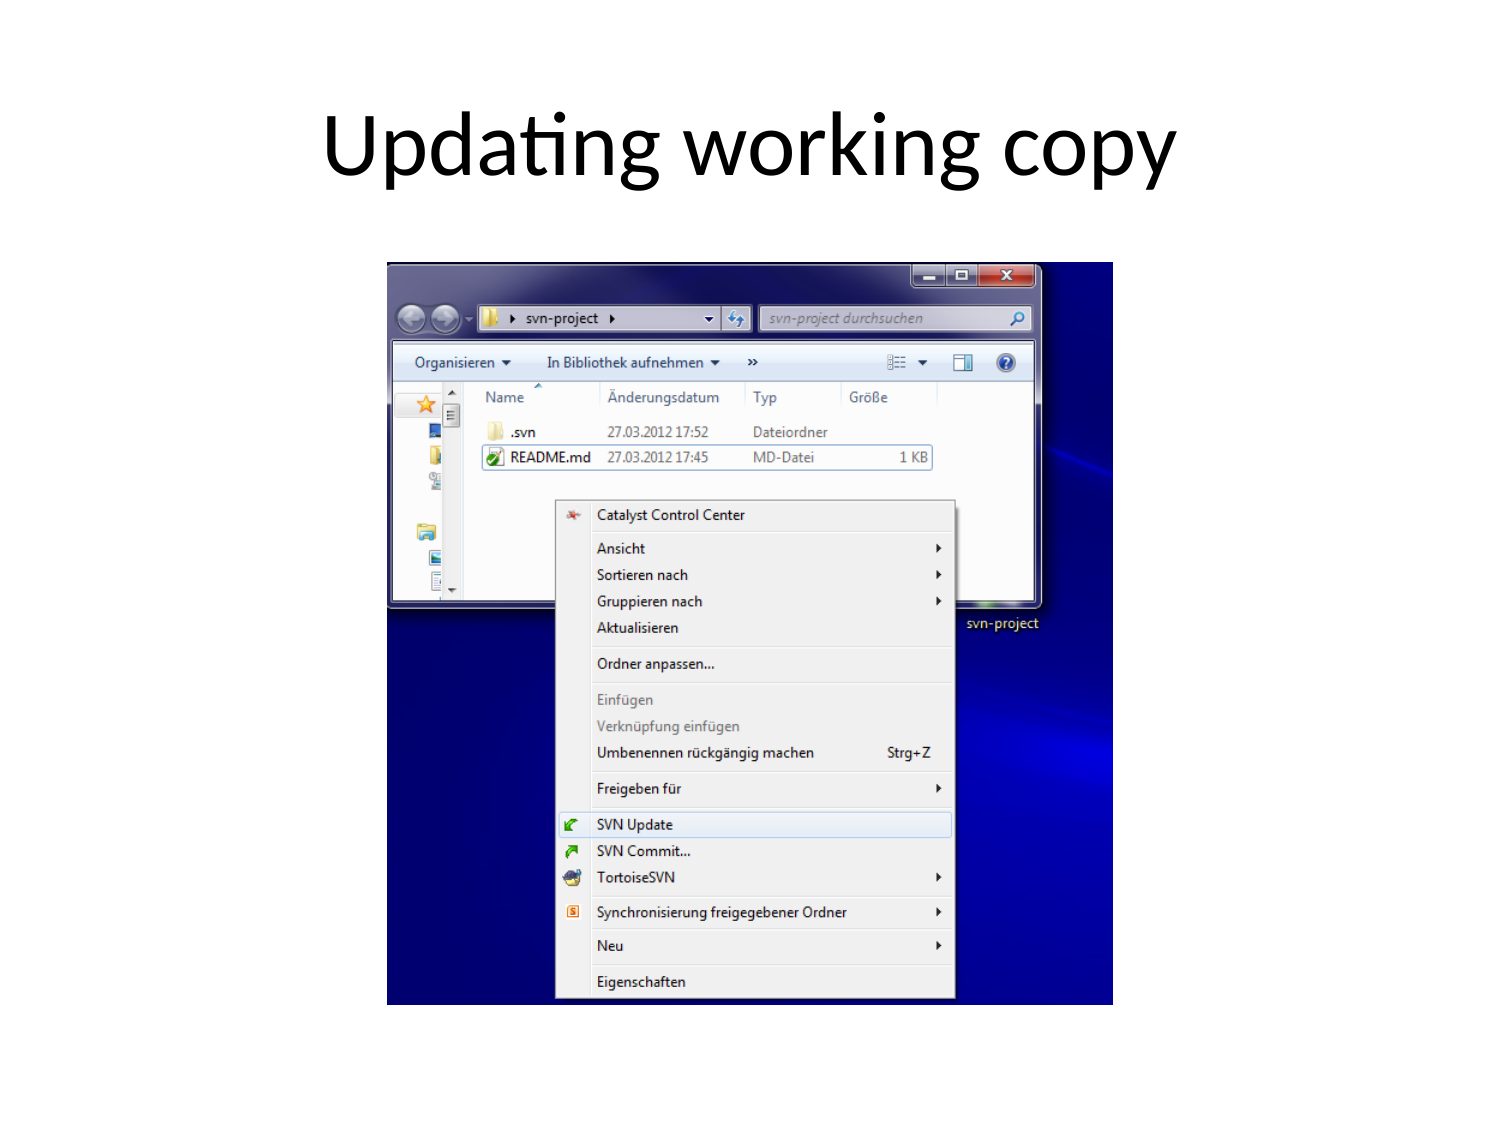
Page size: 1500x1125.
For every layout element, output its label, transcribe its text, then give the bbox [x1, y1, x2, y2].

title Updating working copy [75, 45, 1426, 233]
picture [387, 262, 1113, 1005]
